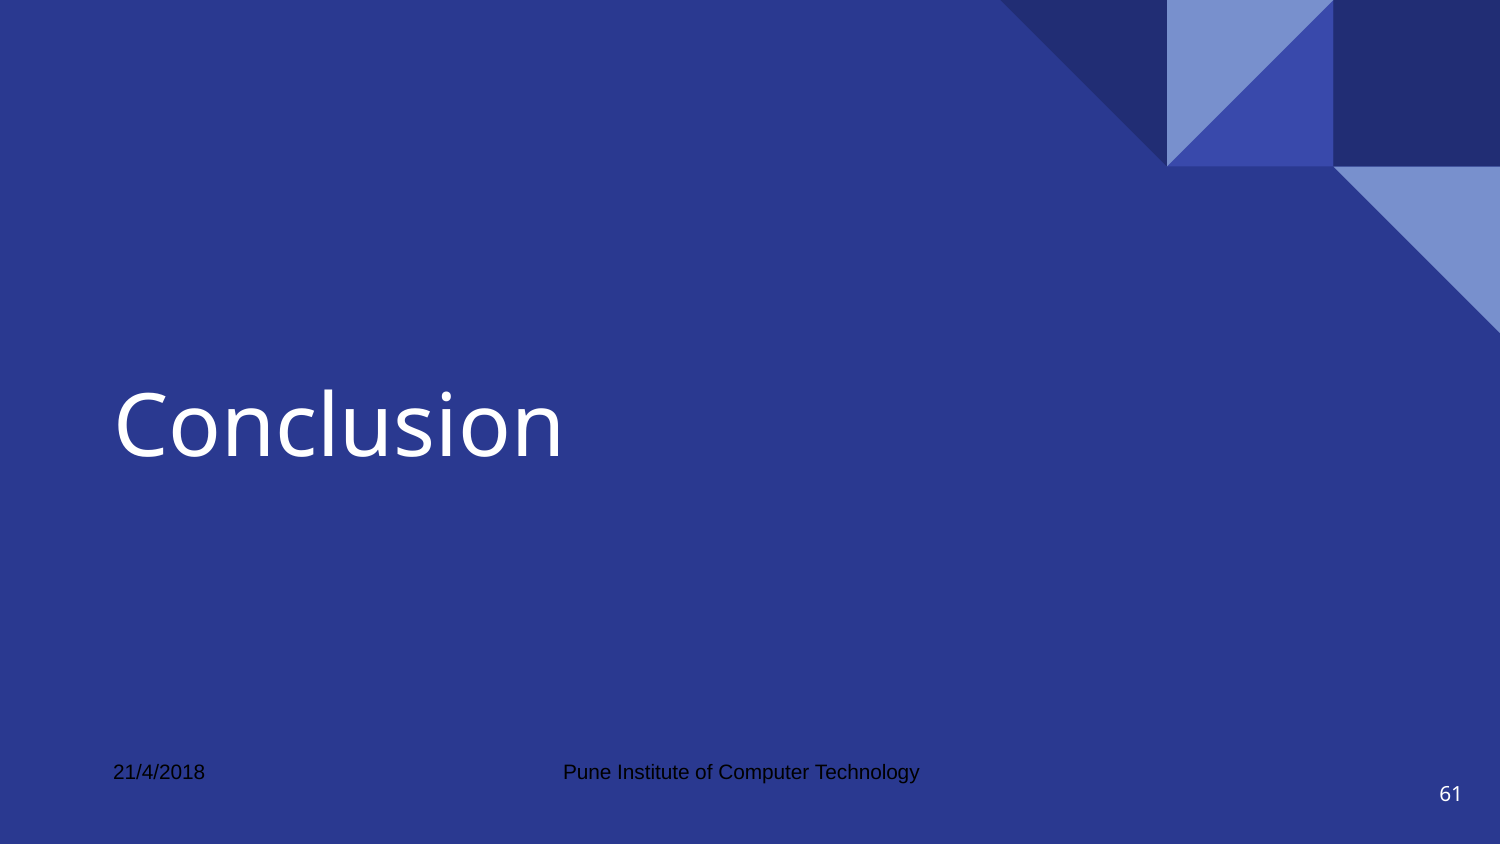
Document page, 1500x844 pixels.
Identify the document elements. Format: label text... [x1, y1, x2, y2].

slide_number <number> [1387, 762, 1478, 828]
title Conclusion [98, 353, 1447, 491]
